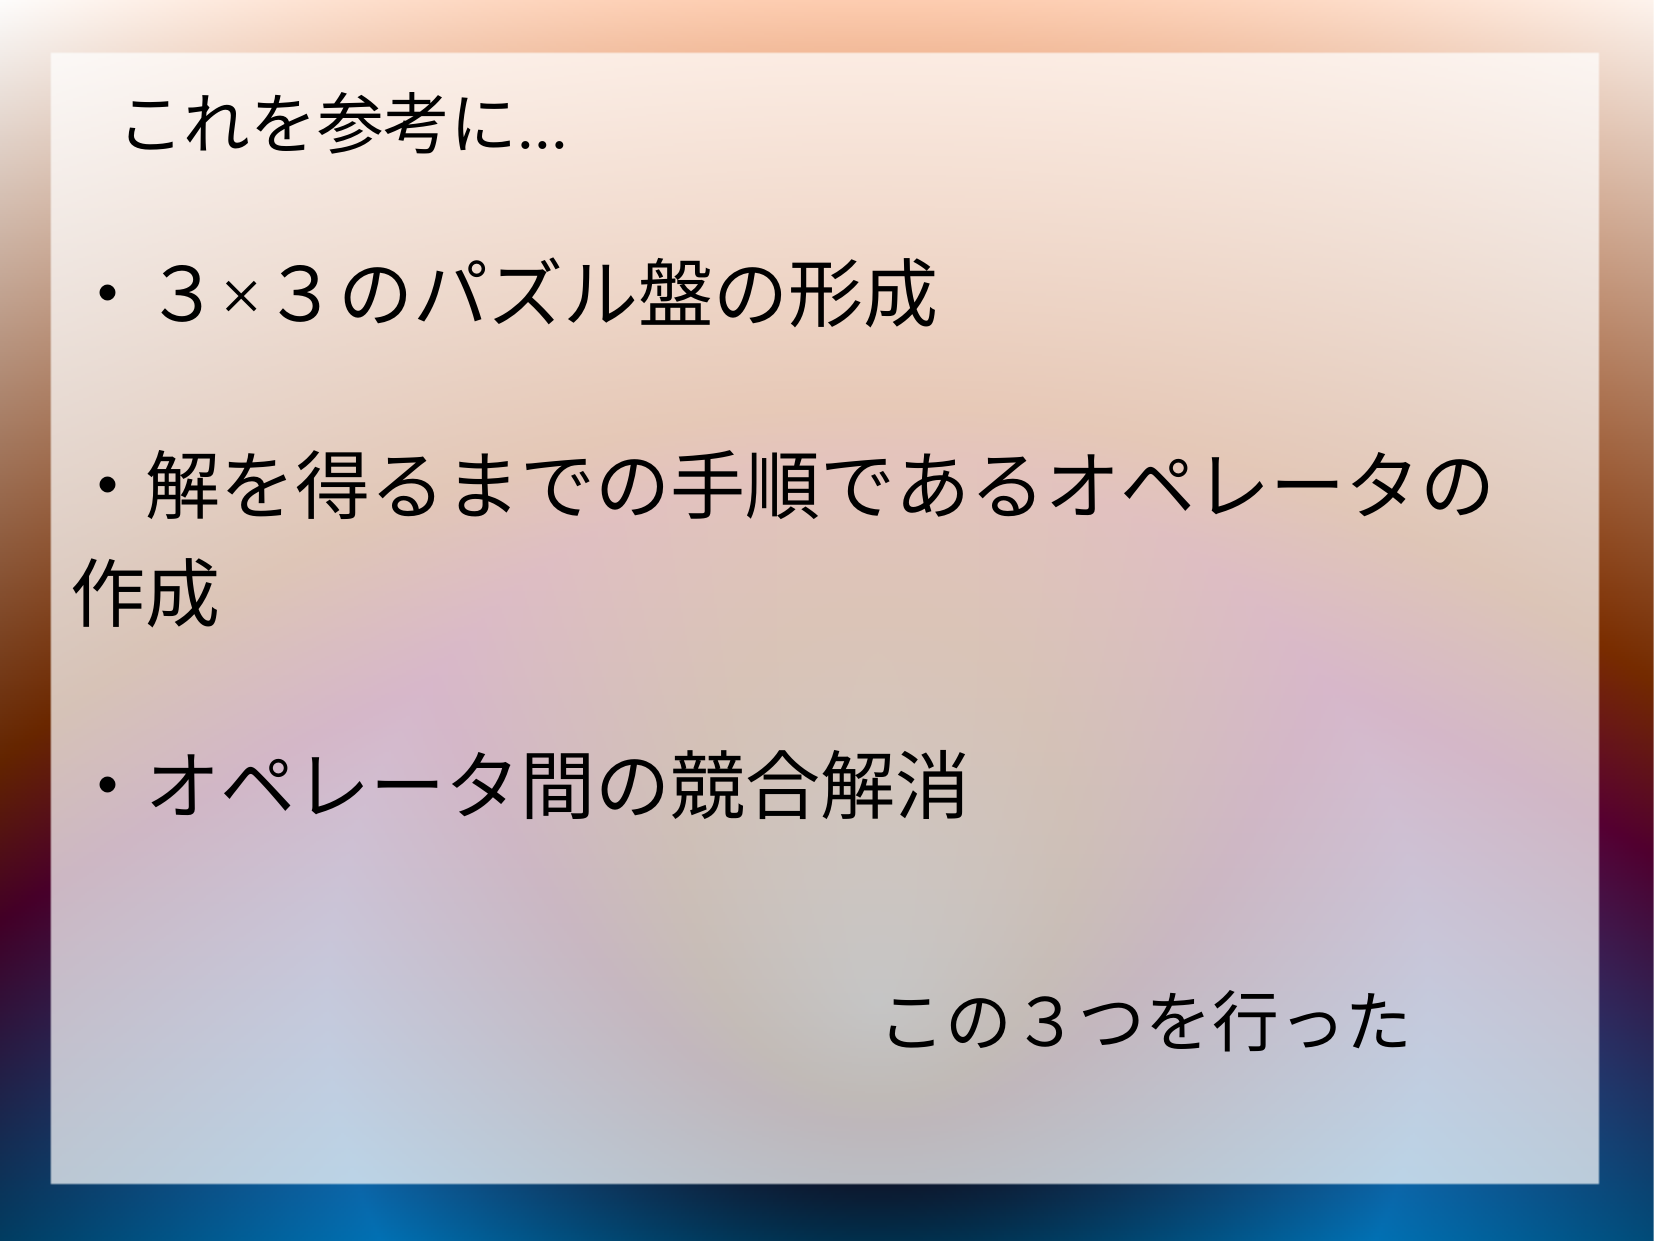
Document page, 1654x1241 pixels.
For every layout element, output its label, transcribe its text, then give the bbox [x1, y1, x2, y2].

text_box これを参考に... [23, 49, 662, 190]
picture [0, 0, 1654, 1241]
subtitle ・３×３のパズル盤の形成 ・解を得るまでの手順であるオペレータの作成 ・オペレータ間の競合解消 [70, 332, 1536, 820]
text_box この３つを行った [826, 947, 1465, 1087]
